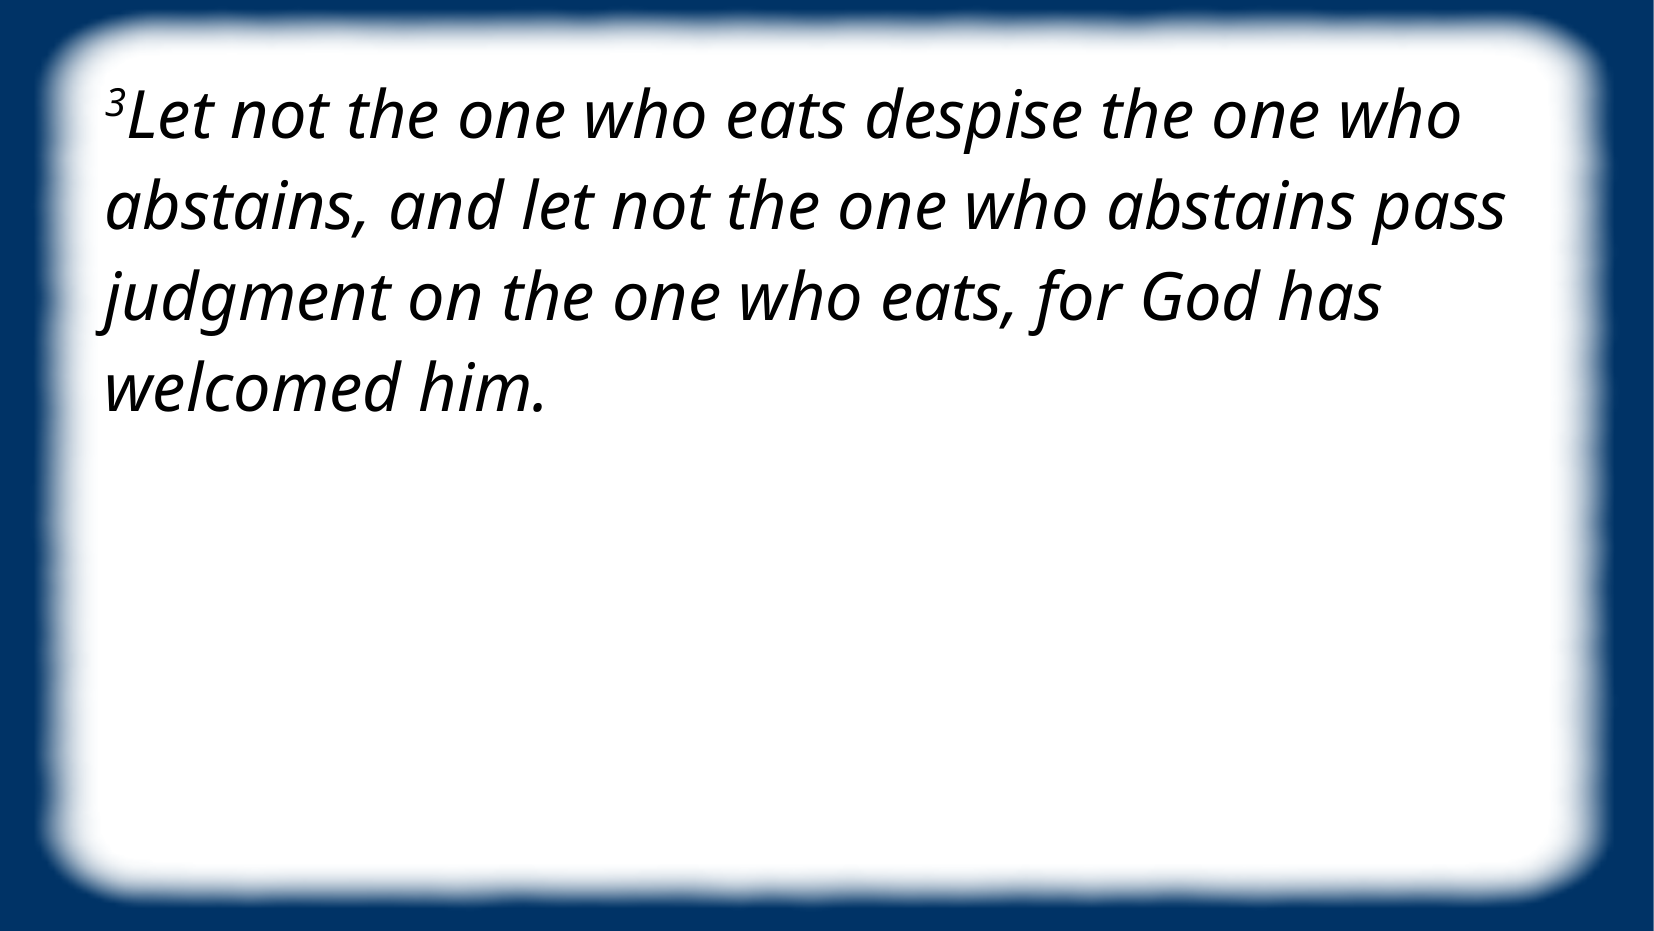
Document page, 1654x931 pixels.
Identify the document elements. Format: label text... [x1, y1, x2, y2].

text_box 3Let not the one who eats despise the one who abstains, and let not the one who abstains pass judgment on the one who eats, for God has welcomed him. [90, 60, 1546, 430]
picture [0, 0, 1654, 931]
